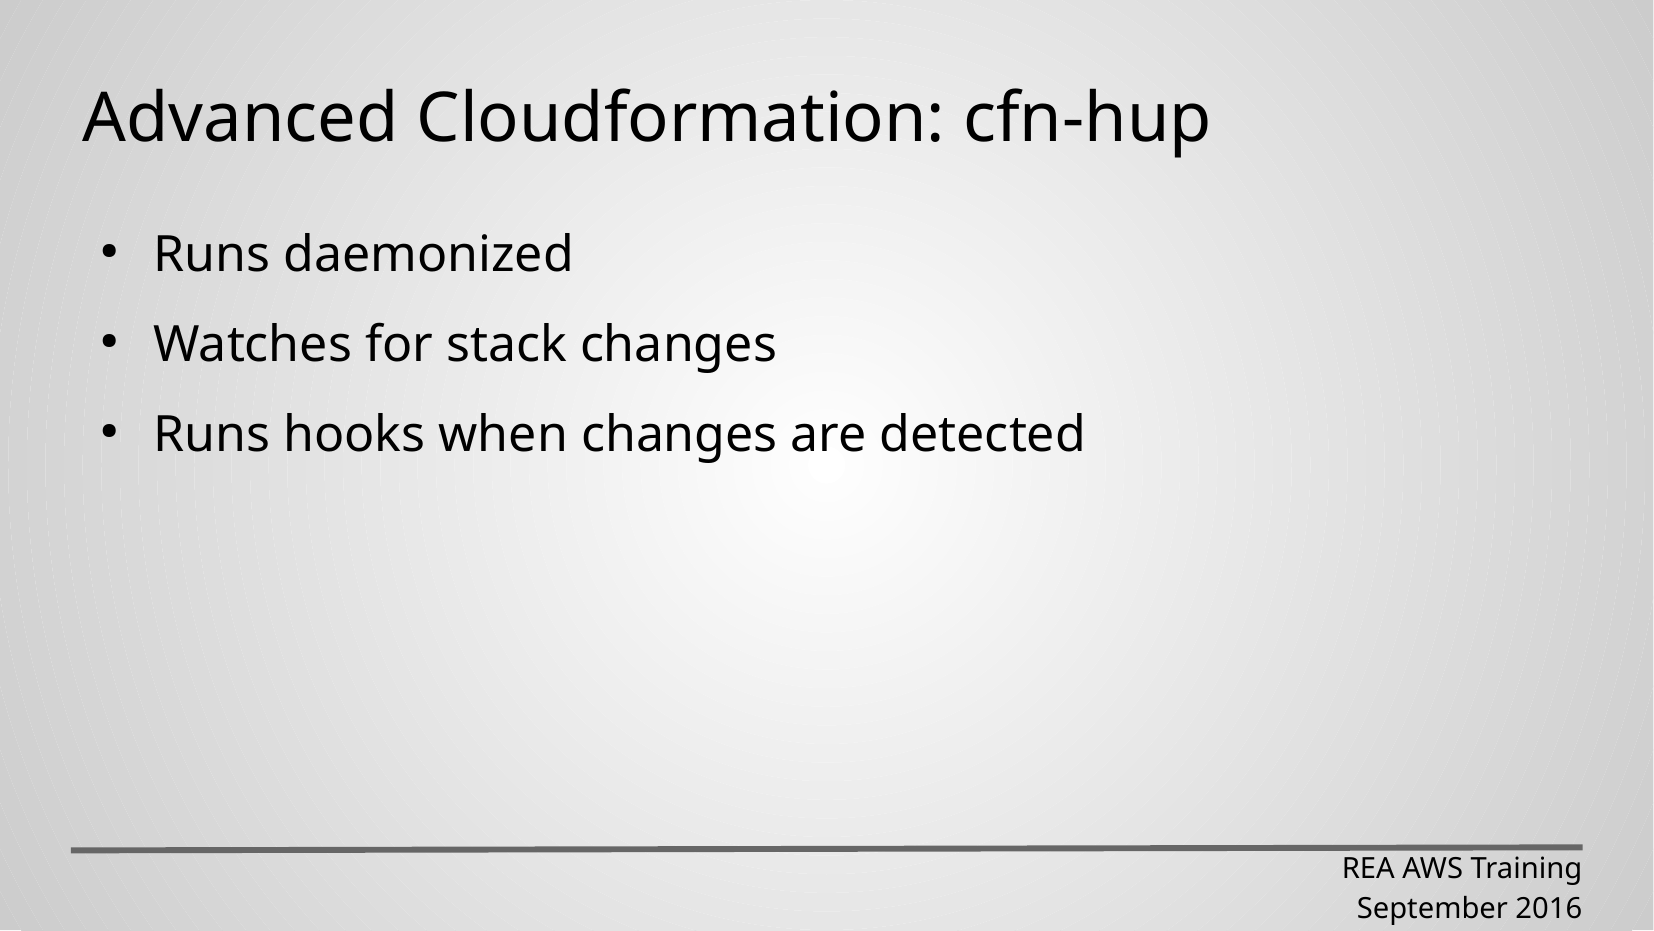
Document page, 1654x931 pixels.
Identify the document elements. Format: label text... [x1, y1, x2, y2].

list Runs daemonized Watches for stack changes Runs hooks when changes are detected [82, 217, 1571, 827]
title Advanced Cloudformation: cfn-hup [82, 37, 1571, 193]
